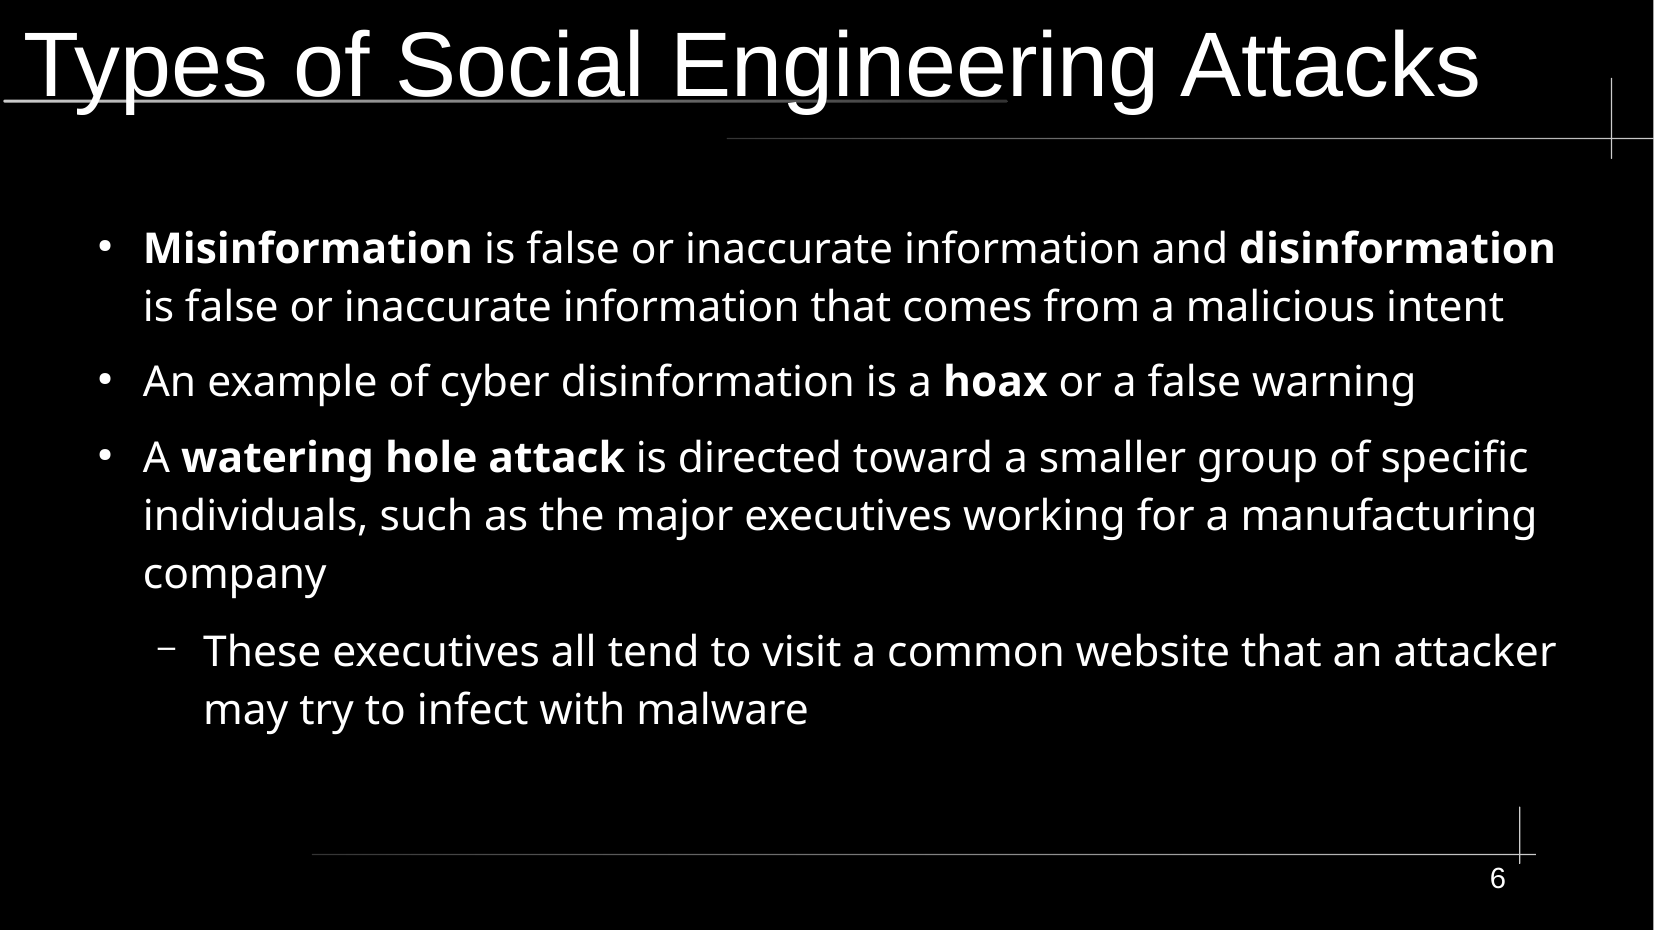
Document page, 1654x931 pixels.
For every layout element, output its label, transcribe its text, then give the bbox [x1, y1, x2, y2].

list Misinformation is false or inaccurate information and disinformation is false or inaccurate information that comes from a malicious intent An example of cyber disinformation is a hoax or a false warning A watering hole attack is directed toward a smaller group of specific individuals, such as the major executives working for a manufacturing company These executives all tend to visit a common website that an attacker may try to infect with malware [82, 217, 1571, 758]
title Types of Social Engineering Attacks [23, 11, 1589, 119]
